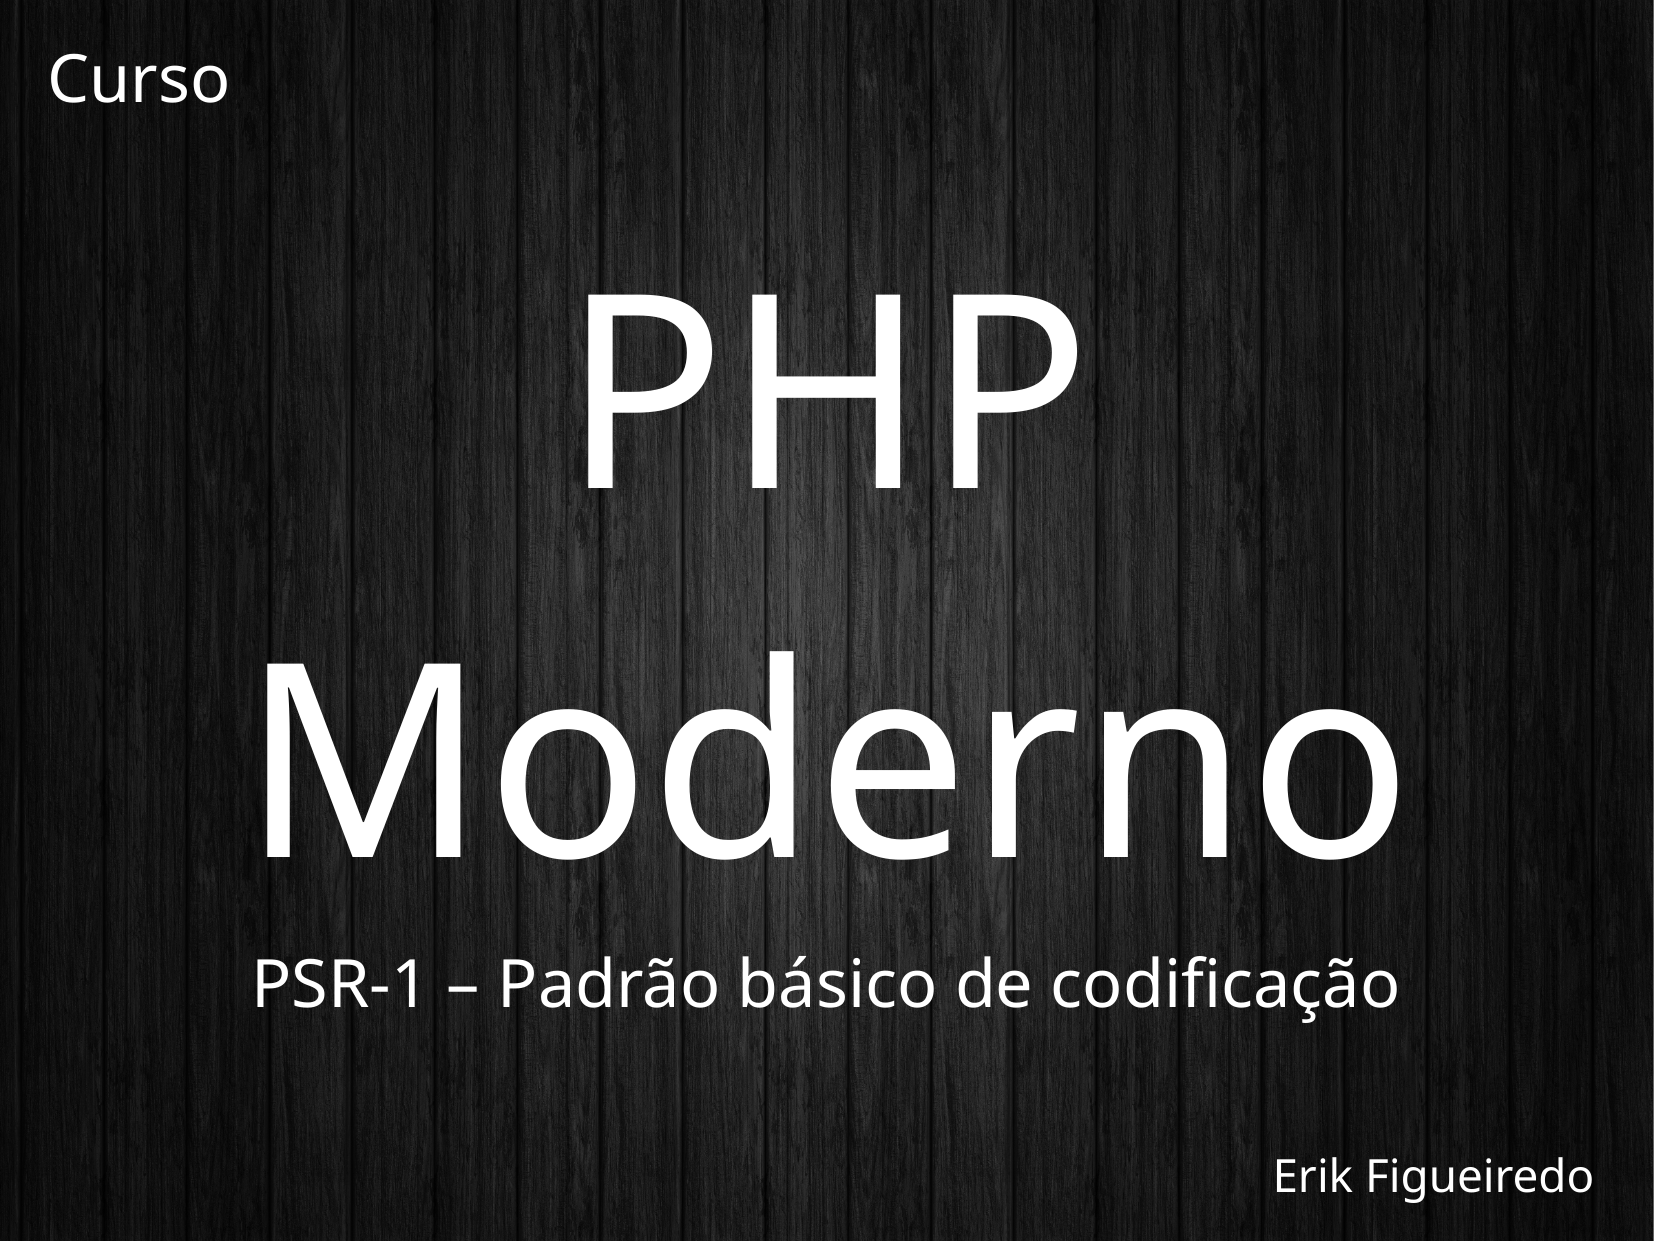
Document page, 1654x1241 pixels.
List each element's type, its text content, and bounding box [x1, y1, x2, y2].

subtitle PHP Moderno PSR-1 – Padrão básico de codificação [82, 118, 1571, 1109]
picture [0, 0, 1654, 1241]
text_box Erik Figueiredo [767, 1133, 1595, 1217]
text_box Curso [47, 35, 1087, 119]
